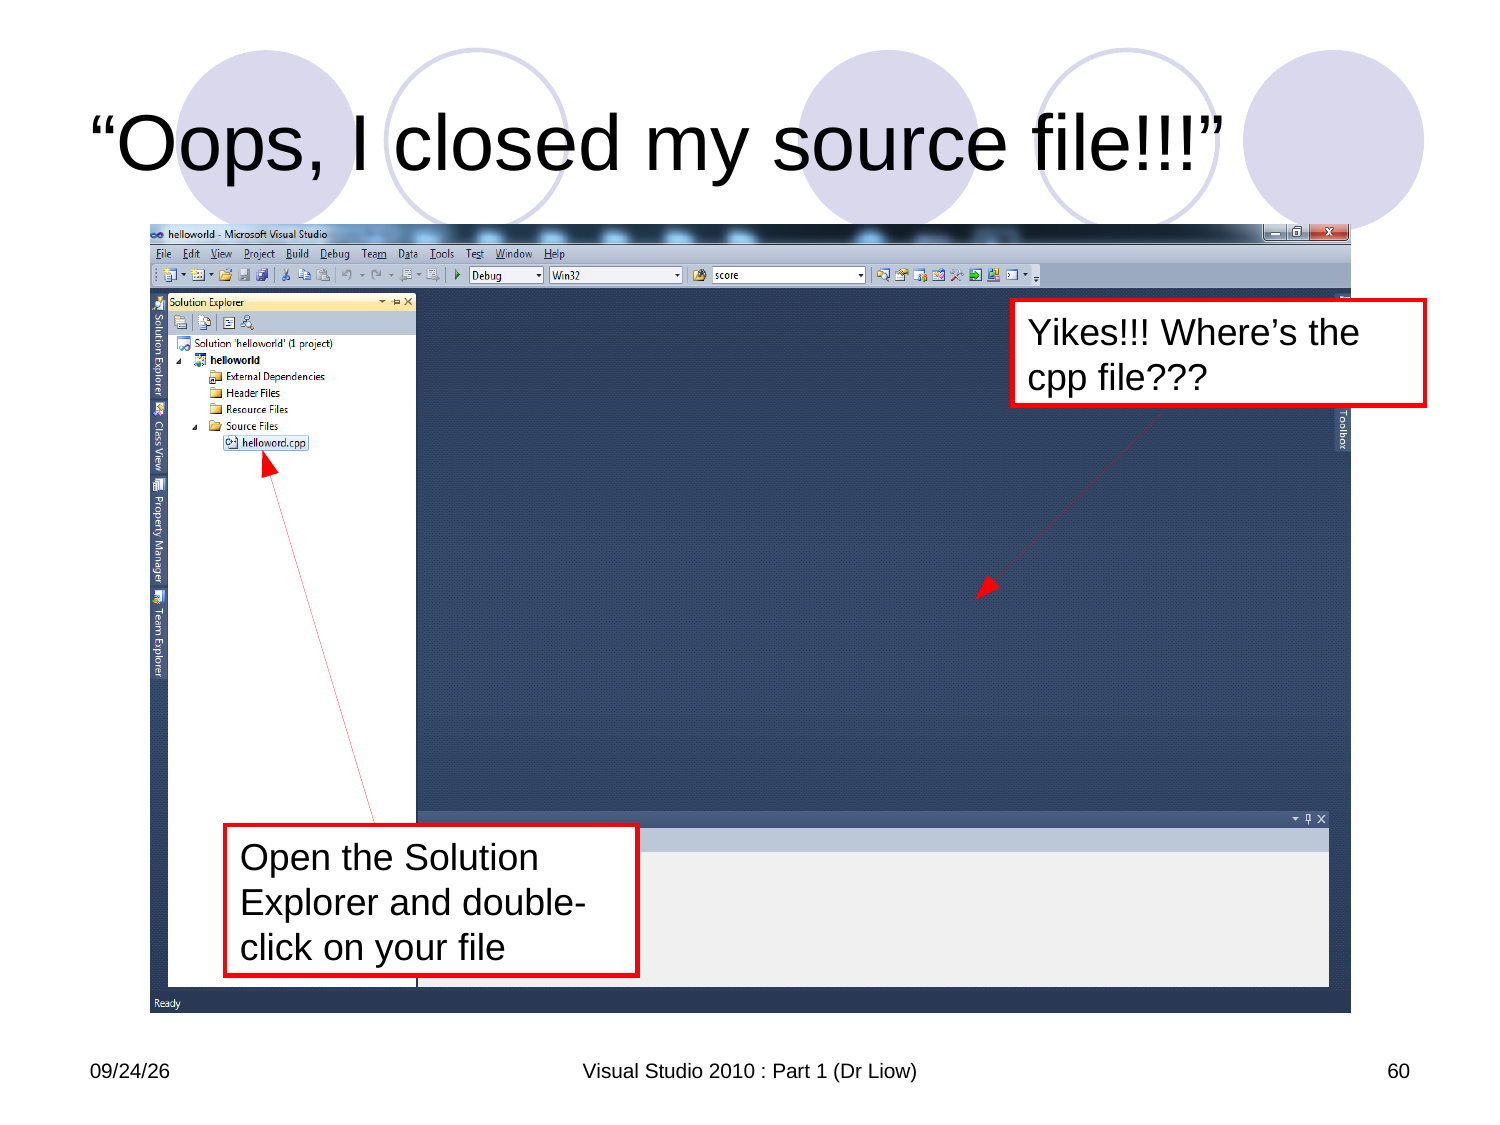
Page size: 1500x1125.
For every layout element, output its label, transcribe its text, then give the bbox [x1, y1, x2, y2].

picture [150, 233, 1351, 1013]
text_box <number> [1074, 1049, 1426, 1101]
text_box Yikes!!! Where’s the cpp file??? [1012, 299, 1426, 406]
text_box Visual Studio 2010 : Part 1 (Dr Liow) [512, 1049, 988, 1101]
title “Oops, I closed my source file!!!” [75, 45, 1426, 233]
text_box 08/22/12 [74, 1049, 426, 1101]
text_box Open the Solution Explorer and double-click on your file [224, 824, 638, 976]
